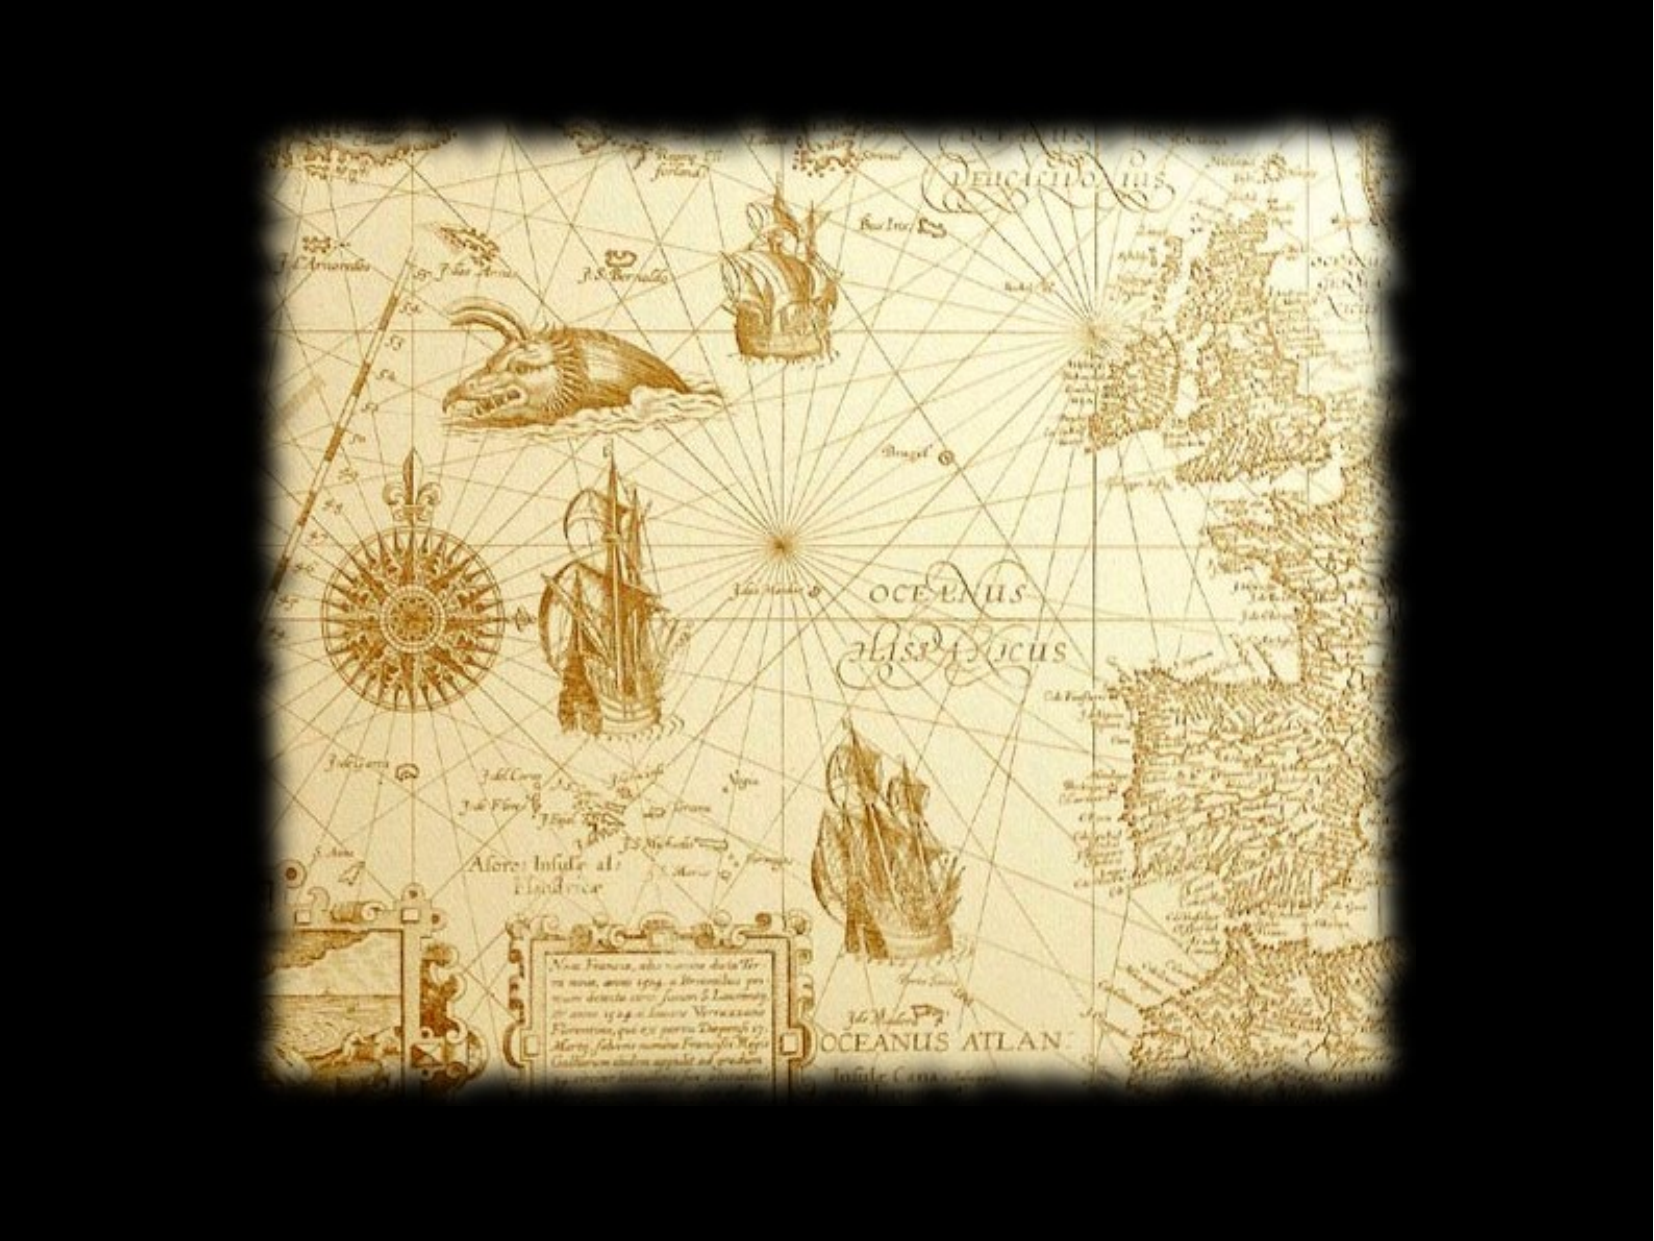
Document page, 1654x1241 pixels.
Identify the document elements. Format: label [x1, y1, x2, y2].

picture [241, 103, 1416, 1107]
